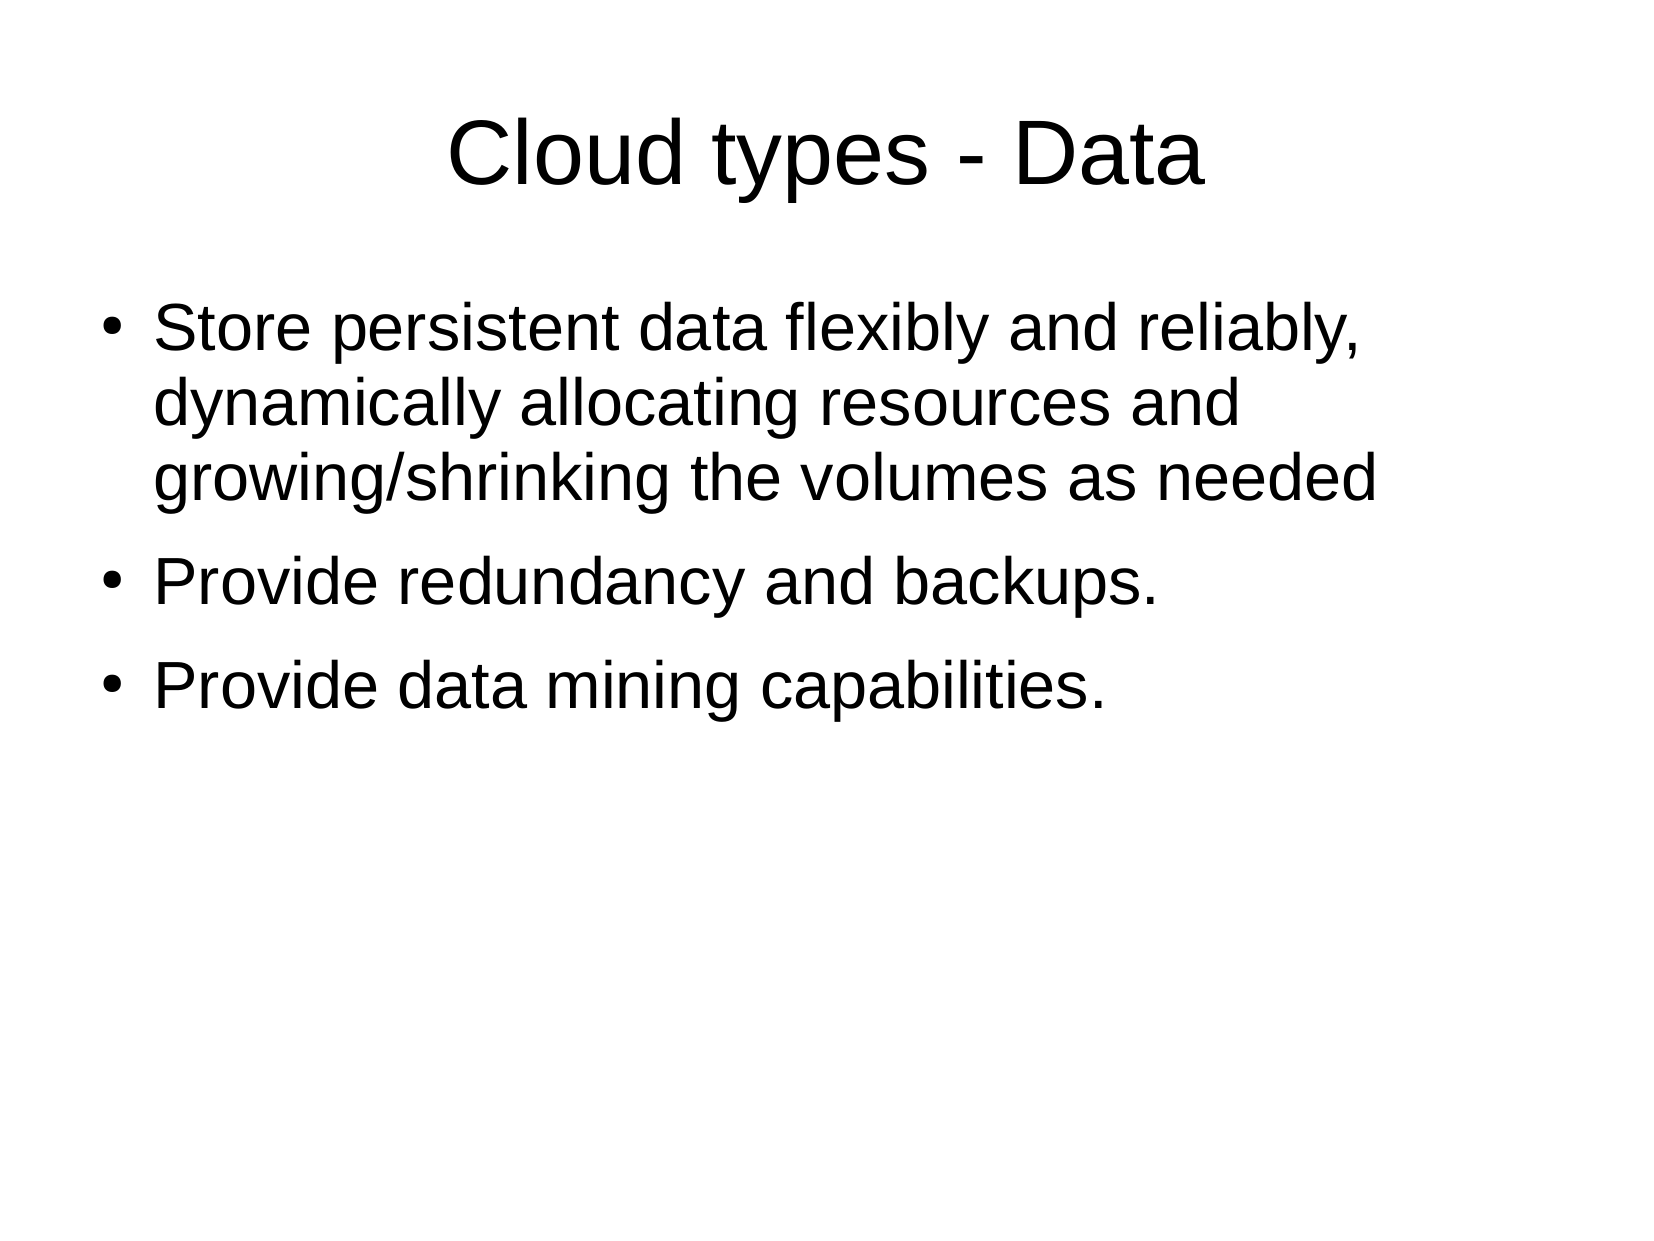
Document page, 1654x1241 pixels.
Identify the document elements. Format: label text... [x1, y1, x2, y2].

title Cloud types - Data [82, 49, 1571, 257]
list Store persistent data flexibly and reliably, dynamically allocating resources and growing/shrinking the volumes as needed Provide redundancy and backups. Provide data mining capabilities. [82, 290, 1538, 1010]
